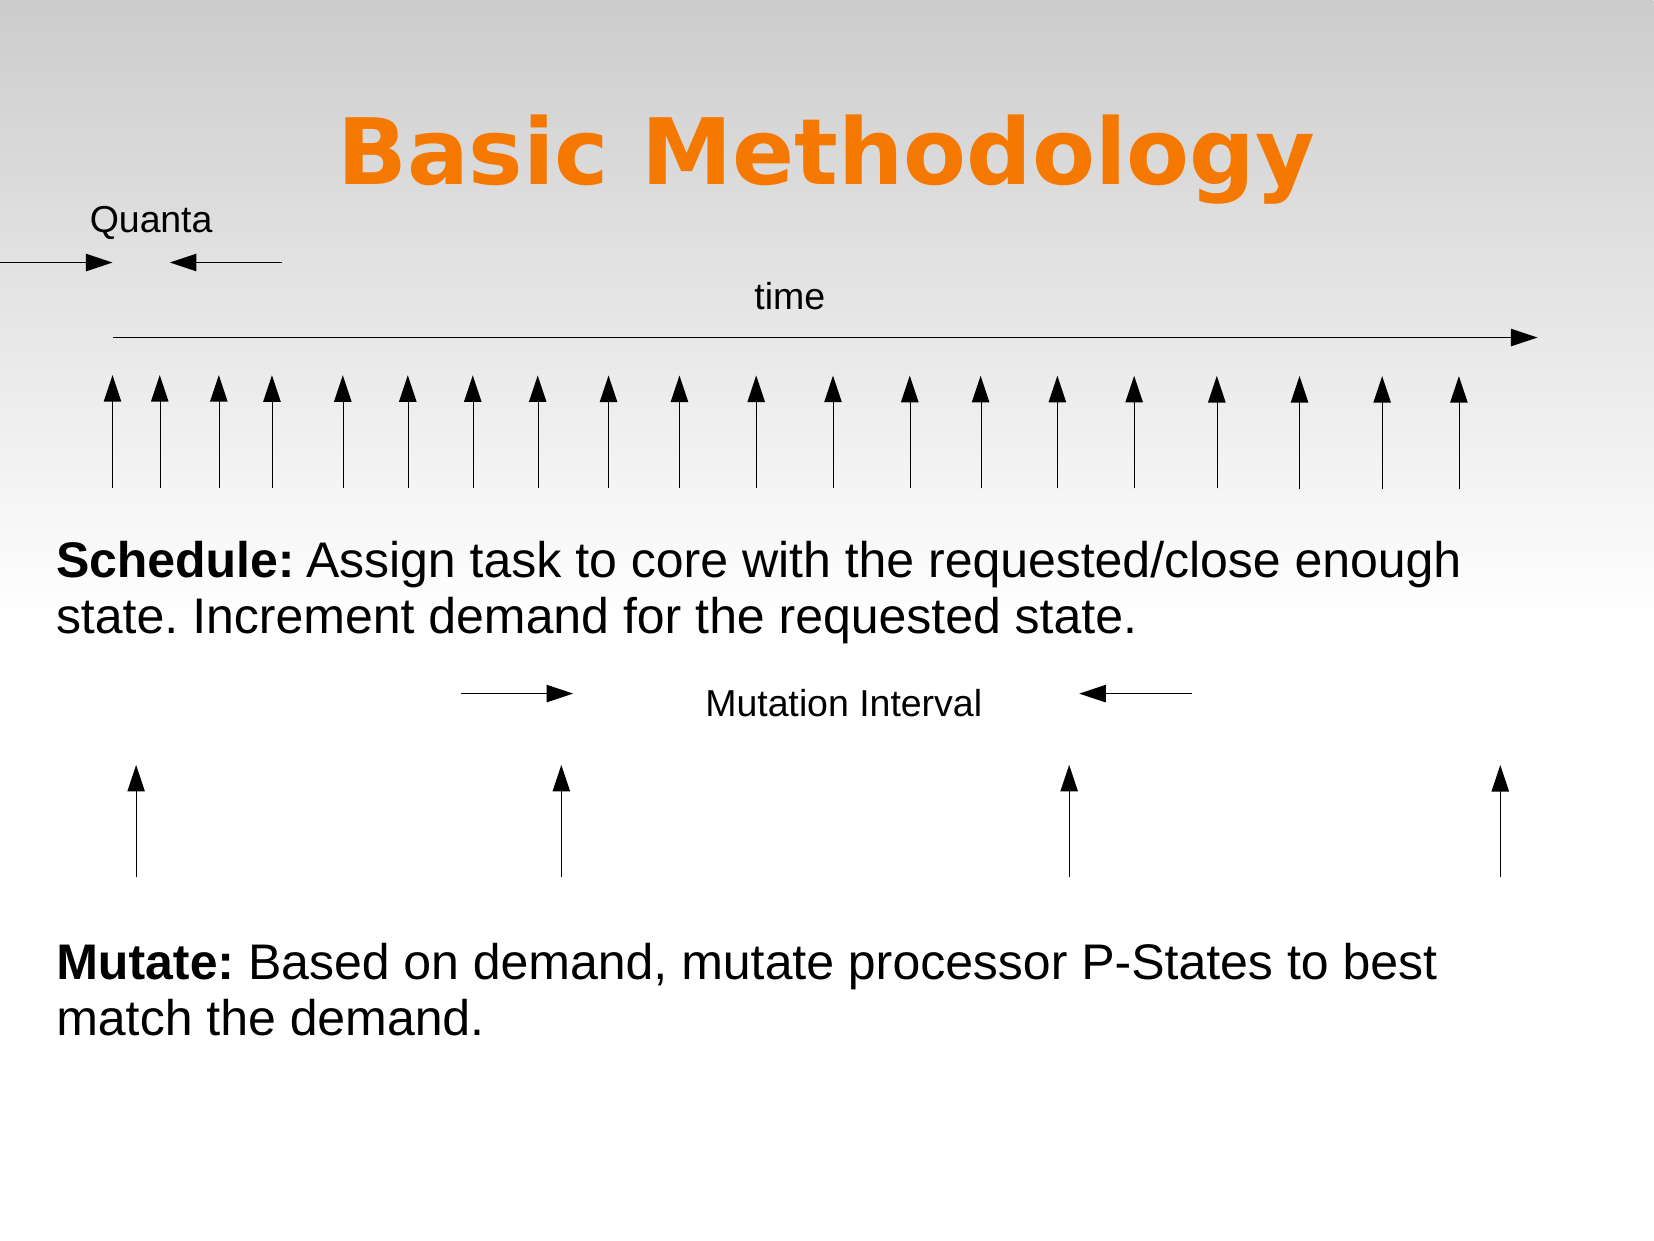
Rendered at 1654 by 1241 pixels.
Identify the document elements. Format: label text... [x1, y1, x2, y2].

title Basic Methodology [82, 56, 1571, 250]
text_box Quanta [75, 191, 263, 249]
text_box Mutate: Based on demand, mutate processor P-States to best match the demand. [41, 926, 1579, 1053]
text_box time [739, 268, 1265, 326]
text_box Mutation Interval [637, 675, 1051, 732]
text_box Schedule: Assign task to core with the requested/close enough state. Increment demand for the requested state. [41, 525, 1579, 652]
